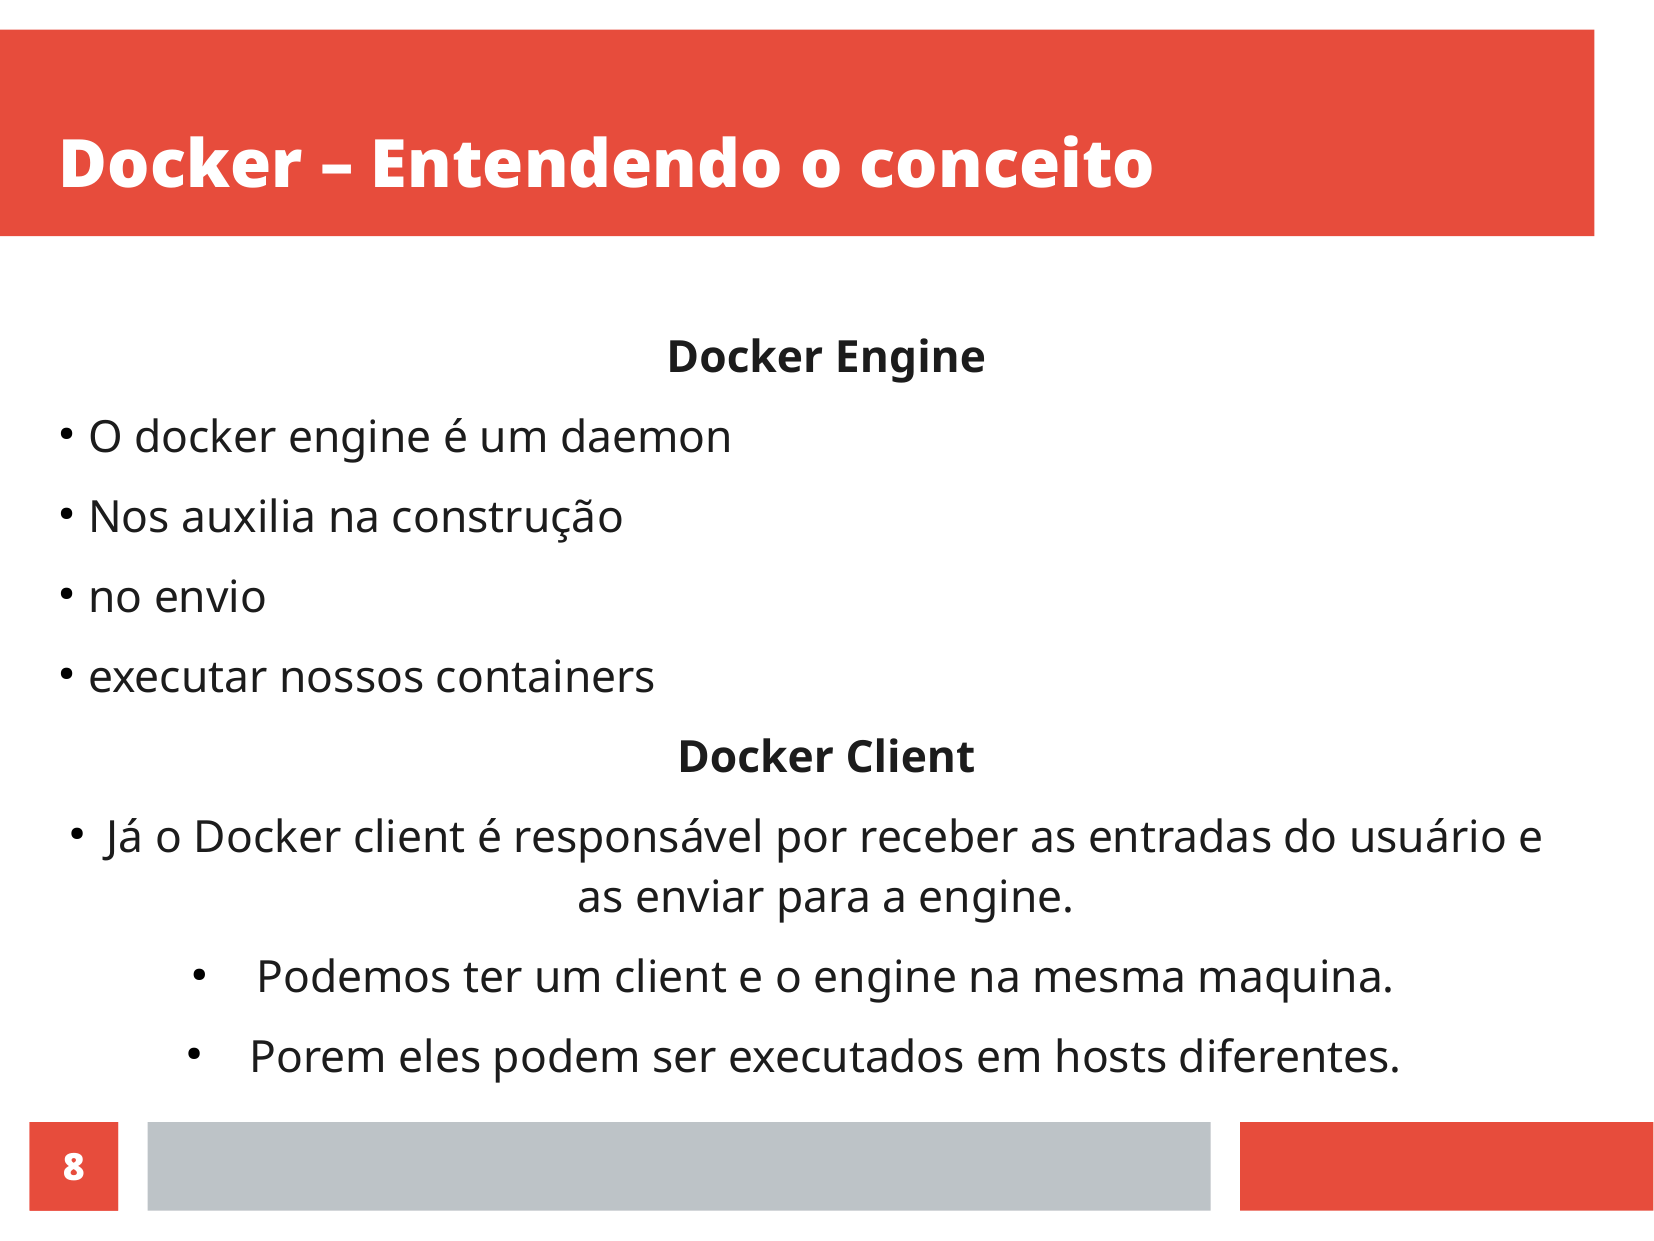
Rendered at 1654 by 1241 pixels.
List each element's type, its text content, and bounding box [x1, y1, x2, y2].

list Docker Engine O docker engine é um daemon Nos auxilia na construção no envio executar nossos containers Docker Client Já o Docker client é responsável por receber as entradas do usuário e as enviar para a engine. Podemos ter um client e o engine na mesma maquina. Porem eles podem ser executados em hosts diferentes. [59, 324, 1565, 1093]
title Docker – Entendendo o conceito [59, 59, 1595, 207]
